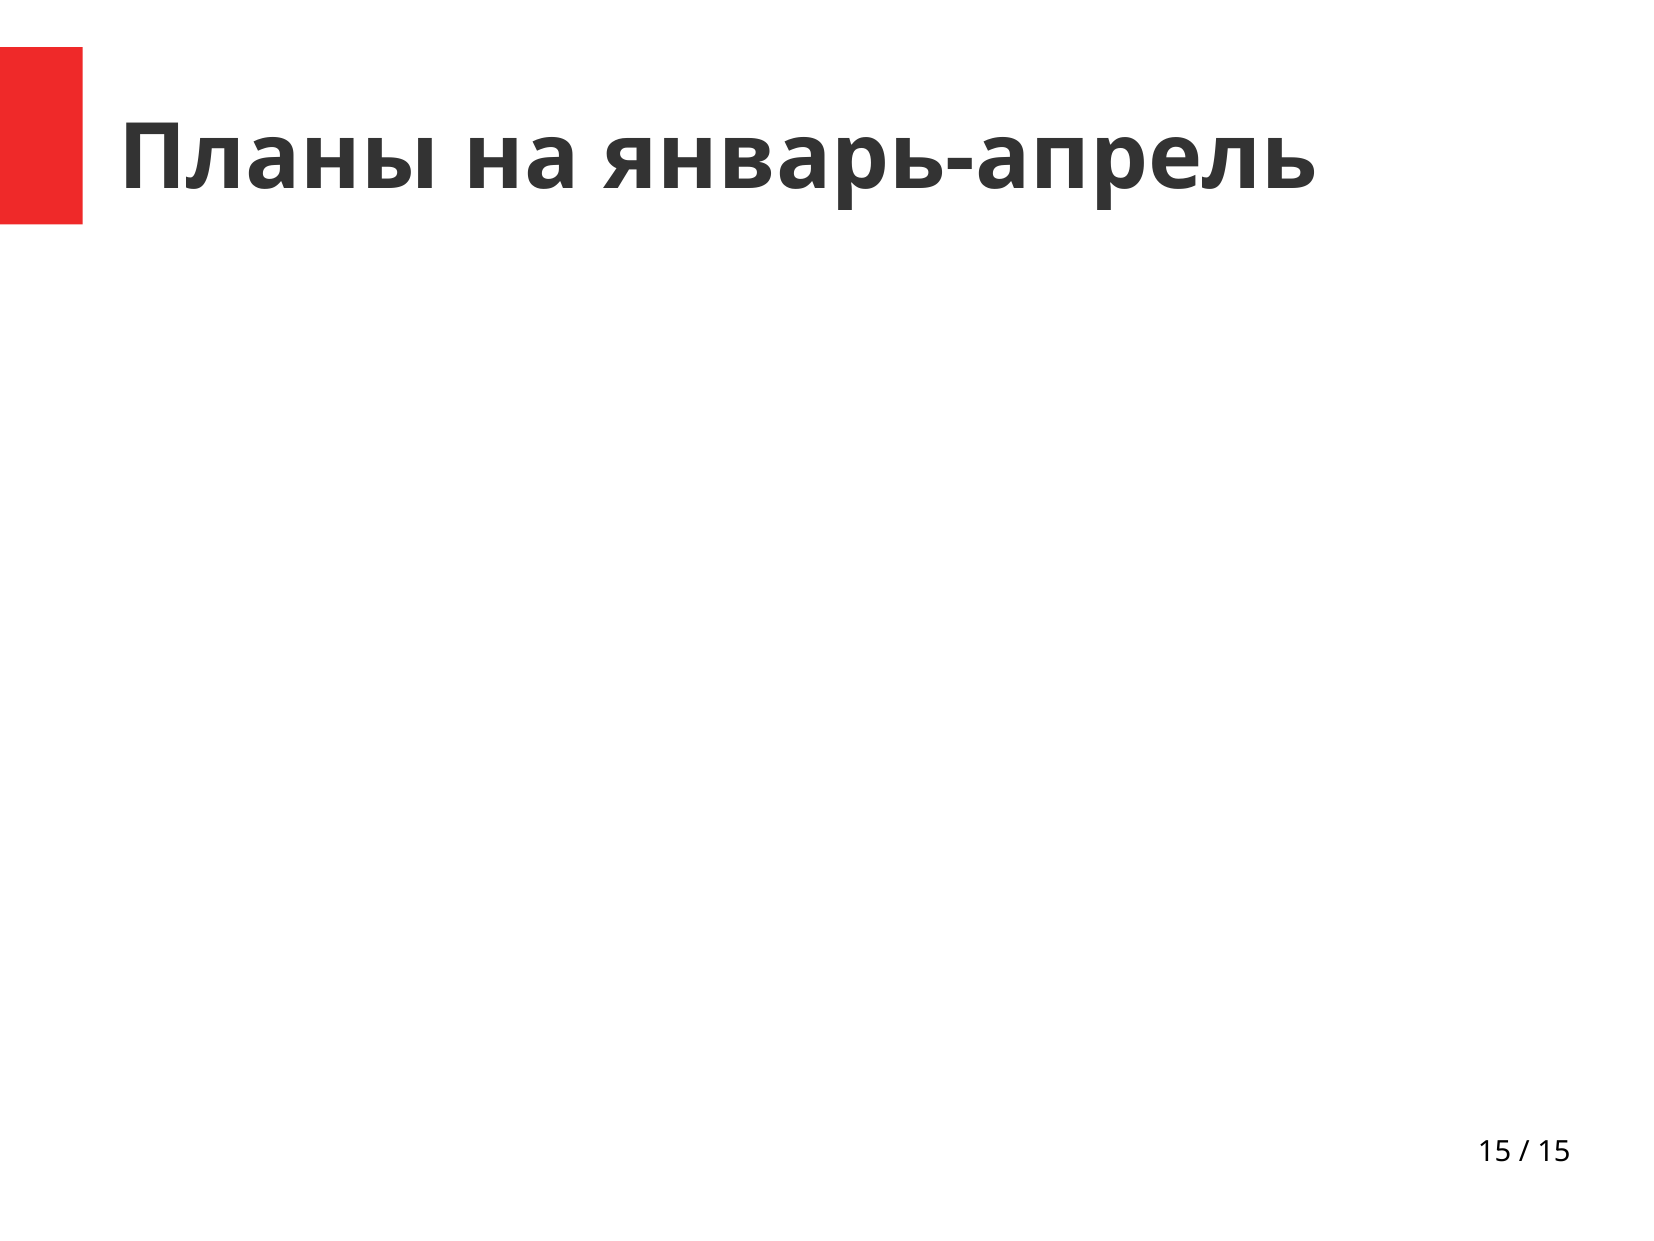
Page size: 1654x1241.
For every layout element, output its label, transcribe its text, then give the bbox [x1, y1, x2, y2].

title Планы на январь-апрель [118, 49, 1571, 257]
